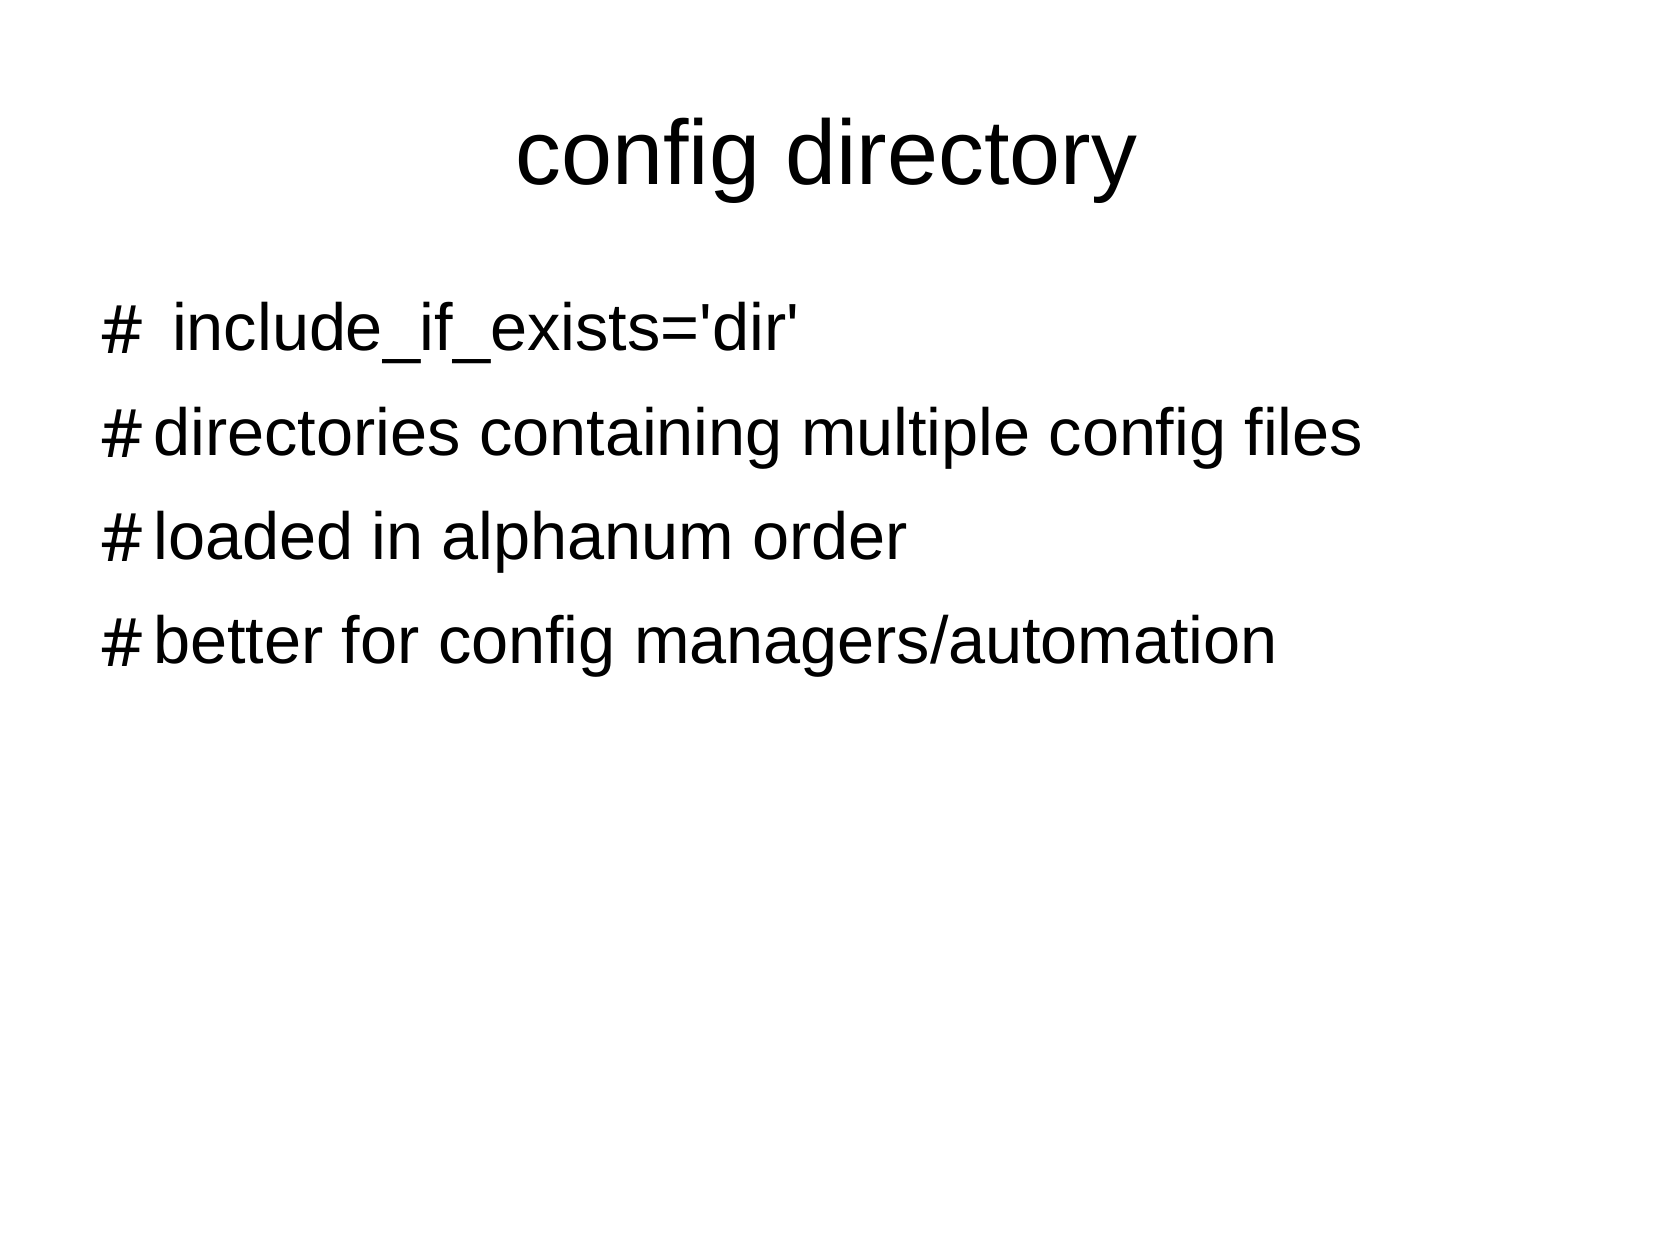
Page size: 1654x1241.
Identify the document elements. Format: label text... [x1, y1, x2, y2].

title config directory [82, 49, 1571, 257]
list include_if_exists='dir' directories containing multiple config files loaded in alphanum order better for config managers/automation [82, 290, 1571, 1109]
